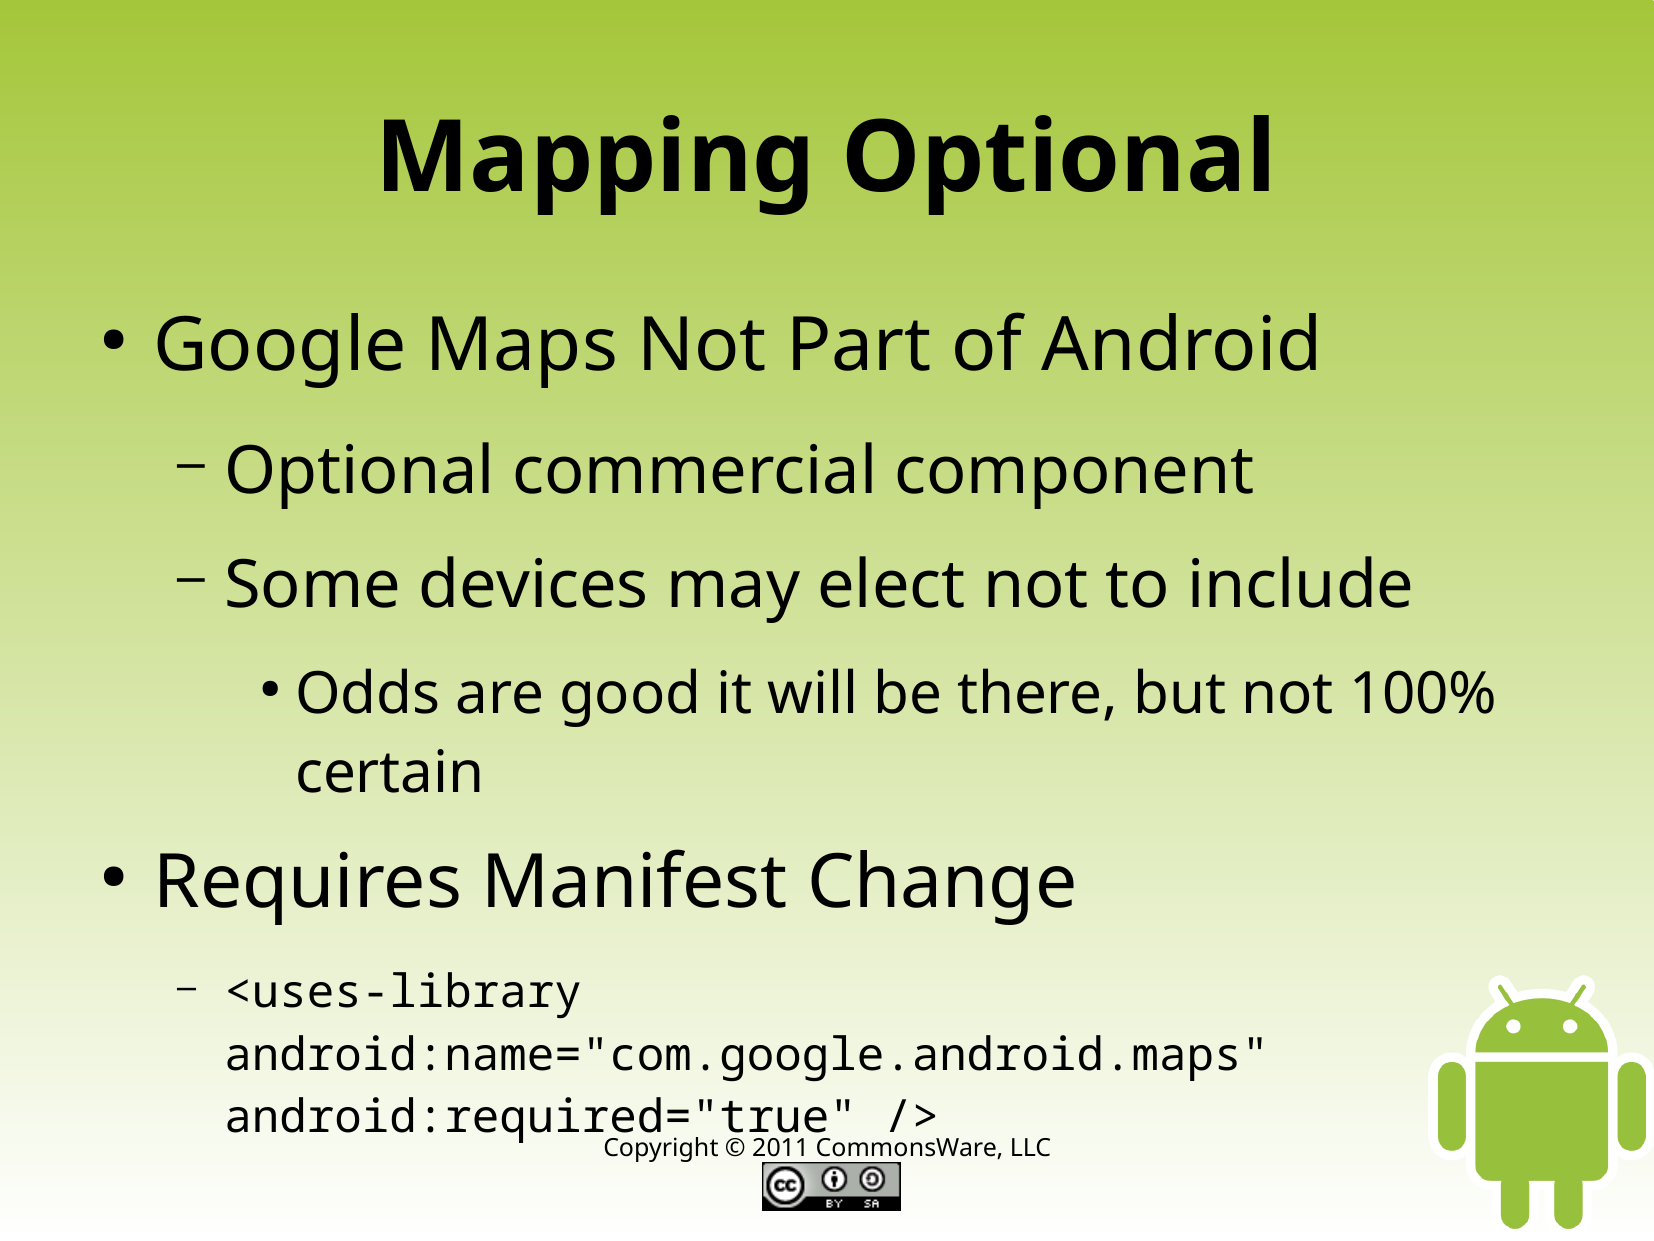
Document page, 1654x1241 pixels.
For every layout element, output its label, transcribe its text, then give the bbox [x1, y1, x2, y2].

picture [1428, 975, 1654, 1238]
title Mapping Optional [82, 49, 1571, 257]
list Google Maps Not Part of Android Optional commercial component Some devices may elect not to include Odds are good it will be there, but not 100% certain Requires Manifest Change <uses-library android:name="com.google.android.maps" android:required="true" /> [82, 290, 1571, 1109]
picture [762, 1162, 901, 1211]
